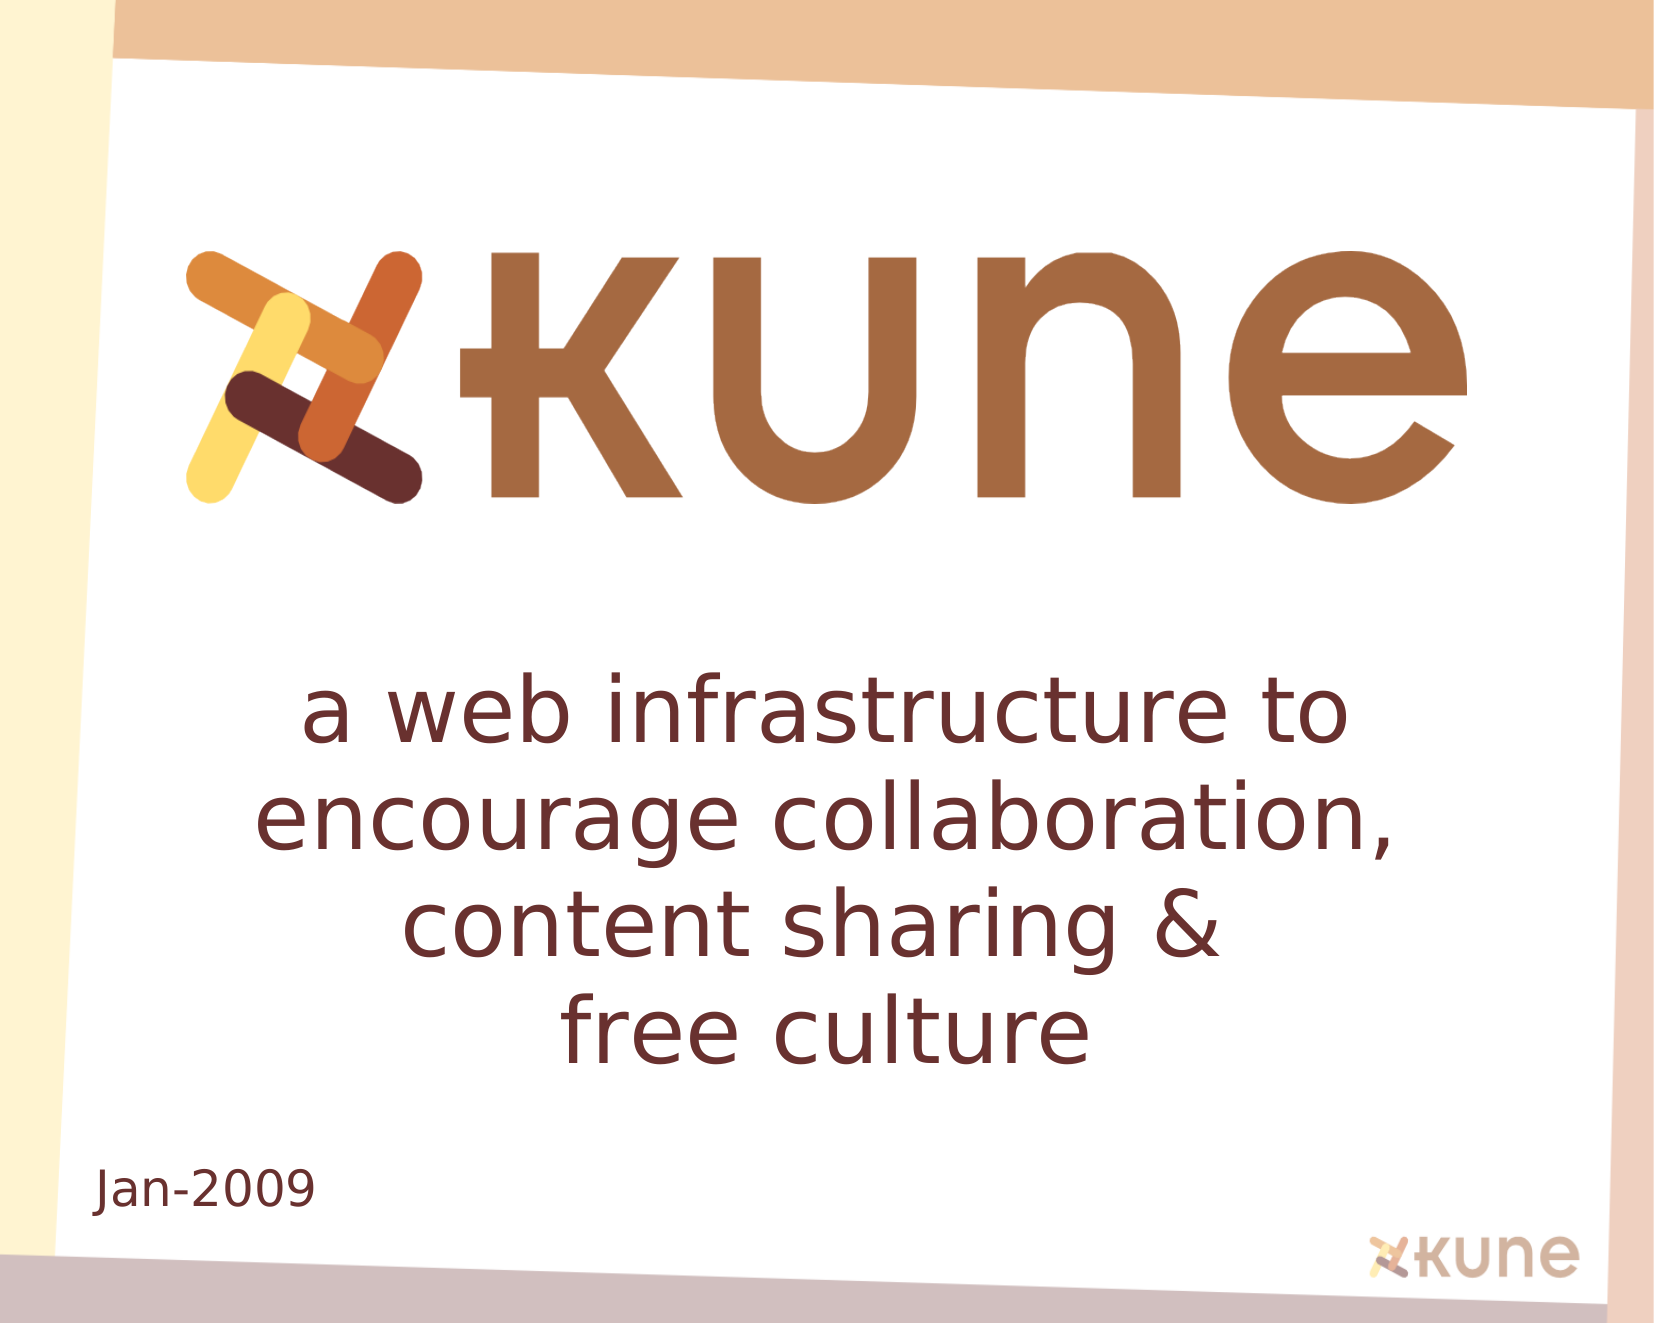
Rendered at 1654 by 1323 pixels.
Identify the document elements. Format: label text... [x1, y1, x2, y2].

text_box Jan-2009 [59, 1118, 355, 1260]
title a web infrastructure to encourage collaboration, content sharing & free culture [82, 642, 1571, 1100]
picture [0, 0, 1654, 1323]
